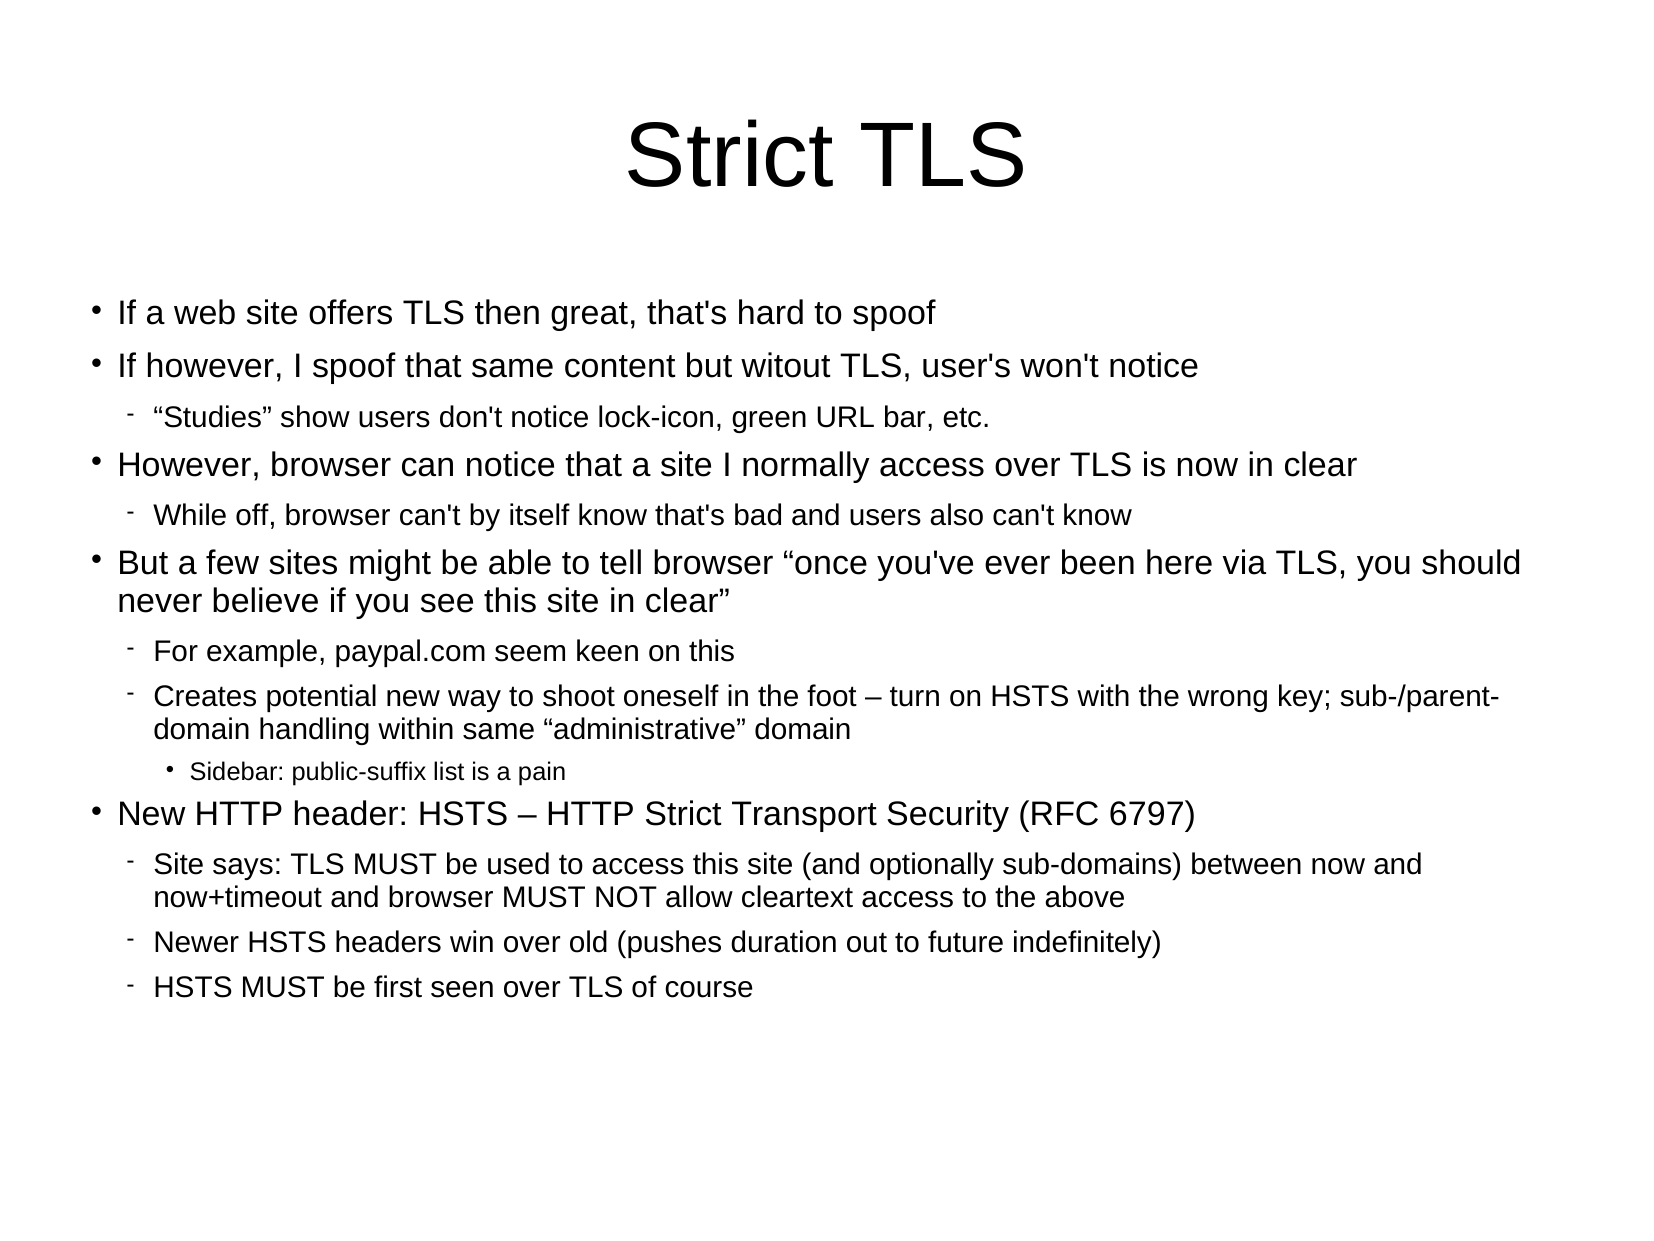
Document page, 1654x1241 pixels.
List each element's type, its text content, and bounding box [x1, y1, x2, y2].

title Strict TLS [82, 49, 1571, 257]
list If a web site offers TLS then great, that's hard to spoof If however, I spoof that same content but witout TLS, user's won't notice “Studies” show users don't notice lock-icon, green URL bar, etc. However, browser can notice that a site I normally access over TLS is now in clear While off, browser can't by itself know that's bad and users also can't know But a few sites might be able to tell browser “once you've ever been here via TLS, you should never believe if you see this site in clear” For example, paypal.com seem keen on this Creates potential new way to shoot oneself in the foot – turn on HSTS with the wrong key; sub-/parent-domain handling within same “administrative” domain Sidebar: public-suffix list is a pain New HTTP header: HSTS – HTTP Strict Transport Security (RFC 6797) Site says: TLS MUST be used to access this site (and optionally sub-domains) between now and now+timeout and browser MUST NOT allow cleartext access to the above Newer HSTS headers win over old (pushes duration out to future indefinitely) HSTS MUST be first seen over TLS of course [82, 290, 1538, 1010]
